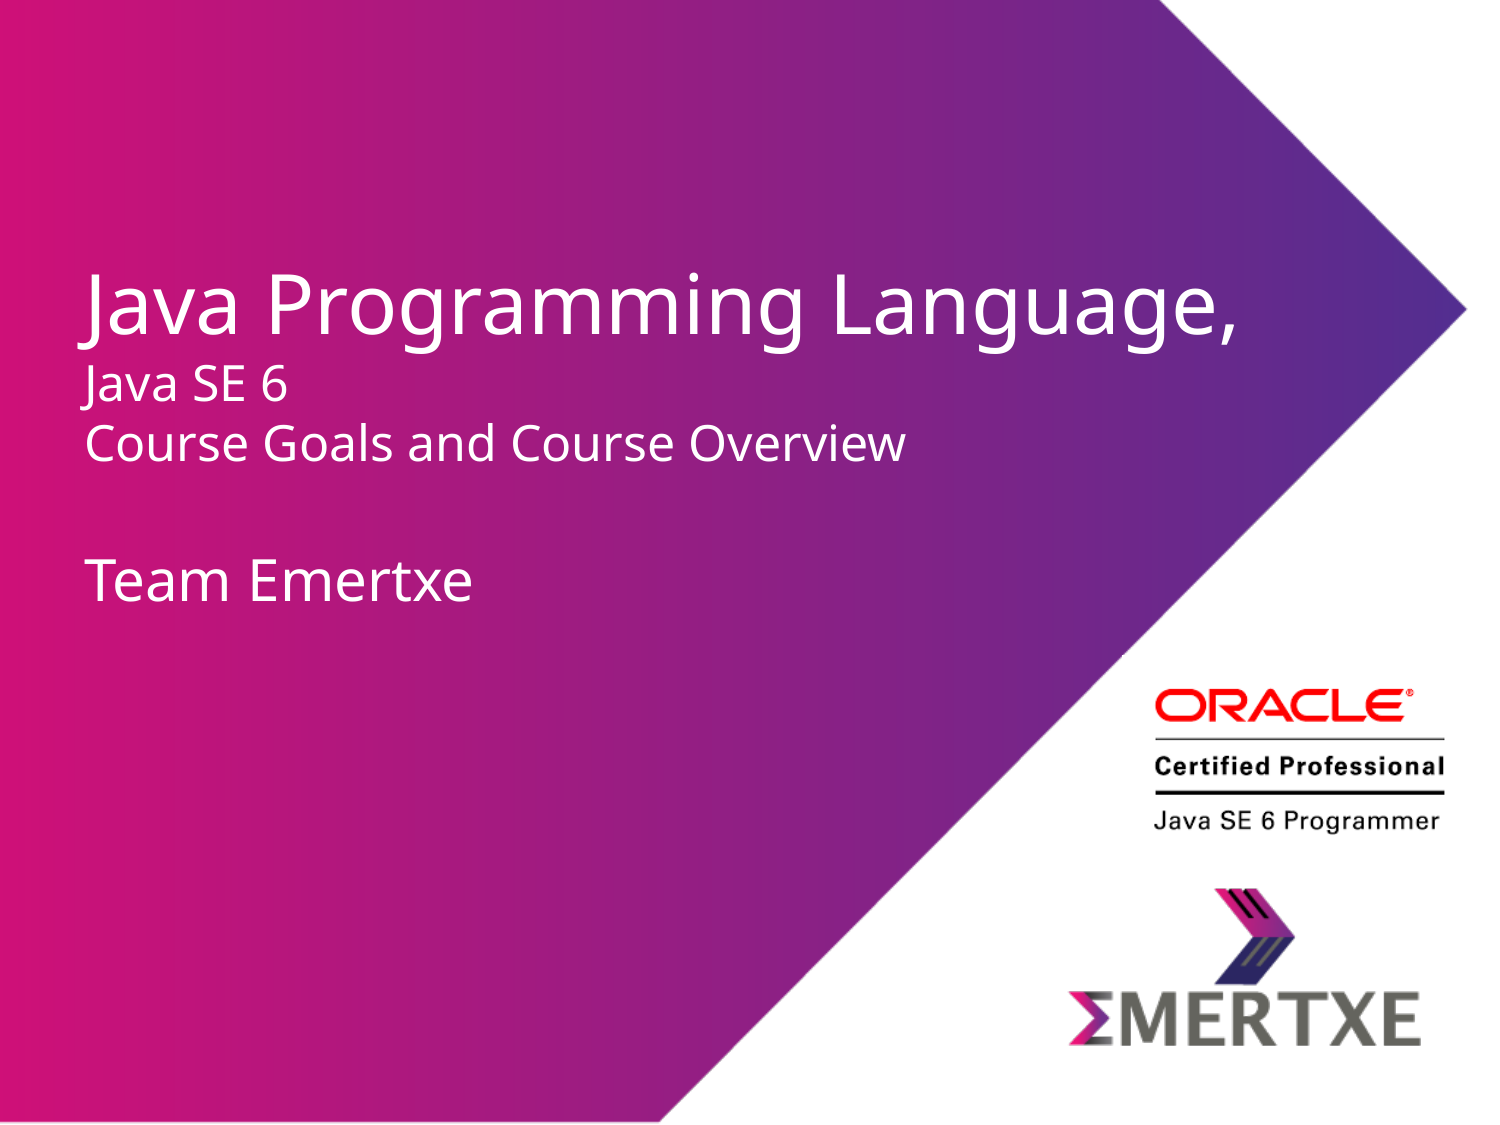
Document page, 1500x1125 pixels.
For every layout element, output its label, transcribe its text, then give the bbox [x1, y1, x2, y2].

text_box Java Programming Language, Java SE 6 Course Goals and Course Overview [69, 196, 1345, 367]
picture [0, 0, 1500, 1125]
text_box Team Emertxe [69, 465, 1120, 574]
